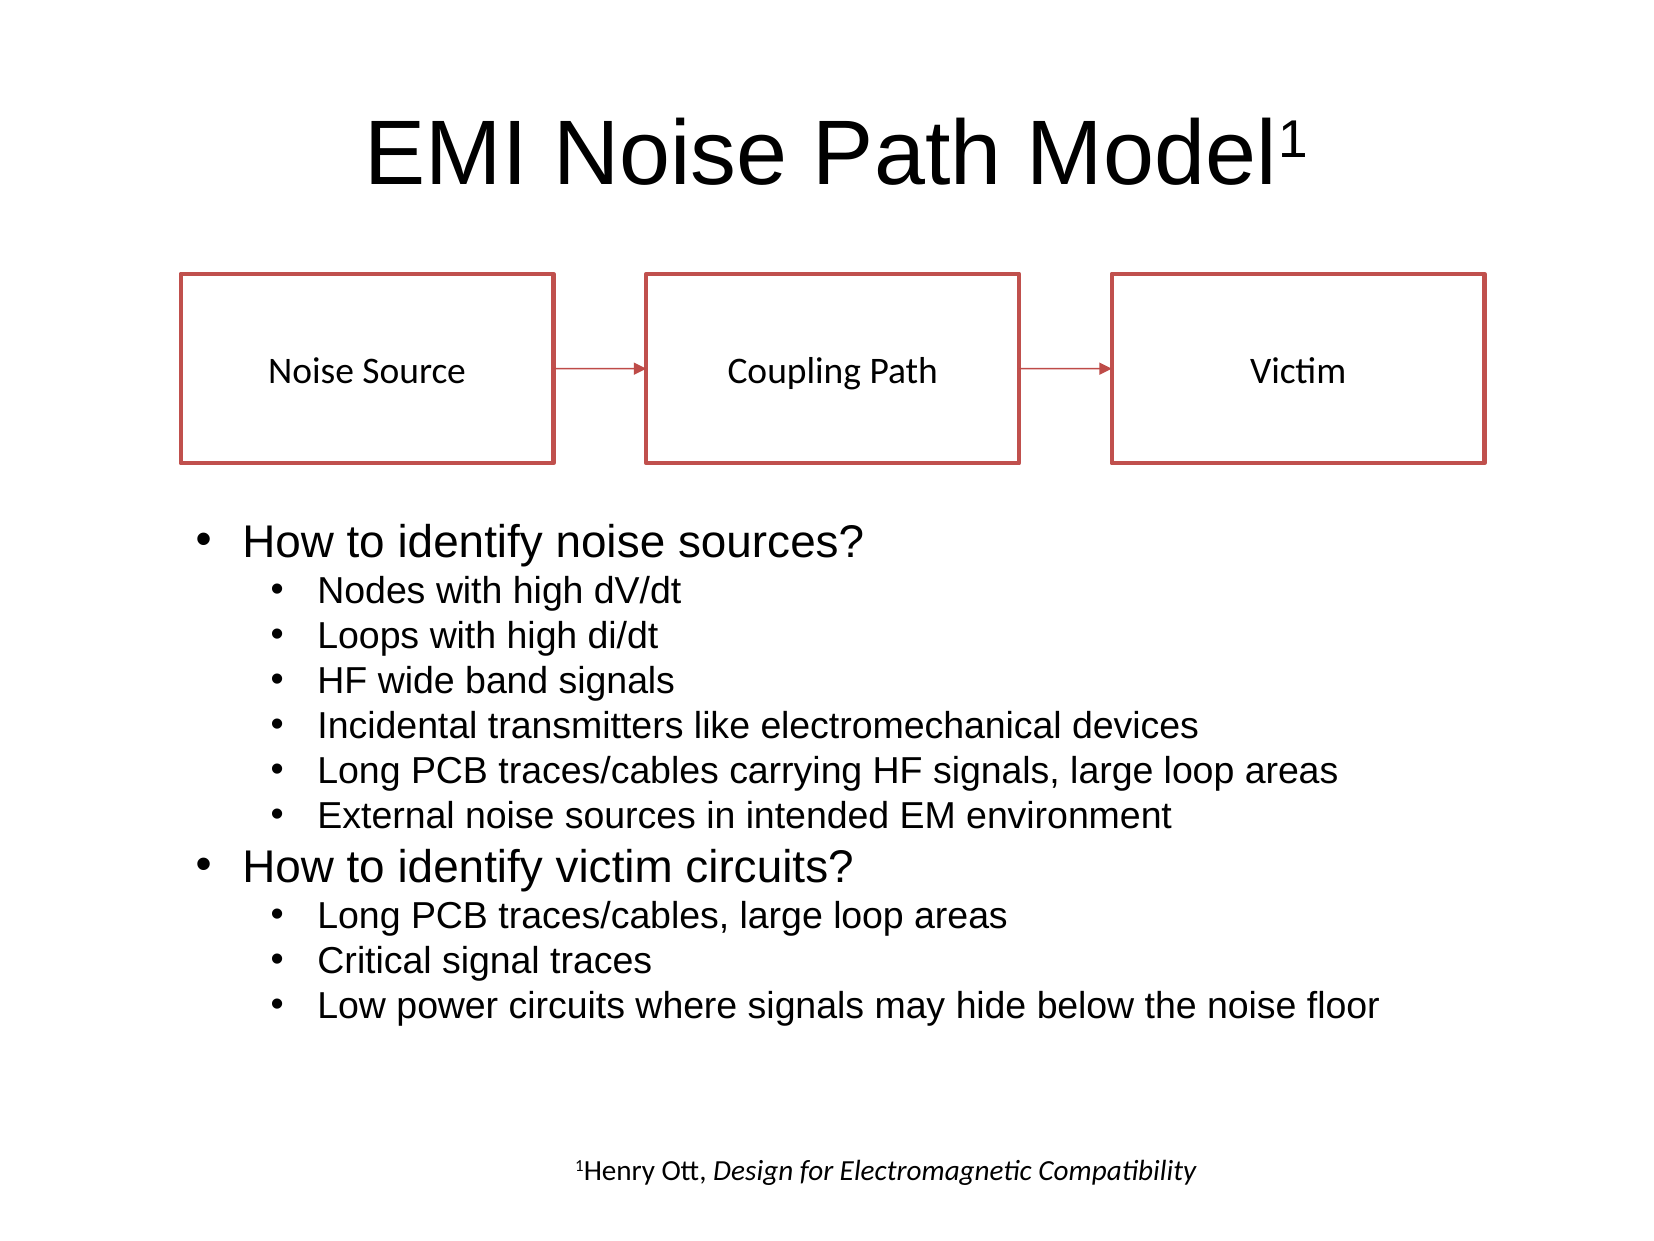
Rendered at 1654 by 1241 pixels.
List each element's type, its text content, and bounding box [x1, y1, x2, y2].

text_box Noise Source [180, 273, 554, 464]
text_box 1Henry Ott, Design for Electromagnetic Compatibility [560, 1143, 1381, 1194]
text_box Victim [1111, 273, 1485, 464]
text_box How to identify noise sources? Nodes with high dV/dt Loops with high di/dt HF wide band signals Incidental transmitters like electromechanical devices Long PCB traces/cables carrying HF signals, large loop areas External noise sources in intended EM environment How to identify victim circuits? Long PCB traces/cables, large loop areas Critical signal traces Low power circuits where signals may hide below the noise floor [180, 503, 1485, 1034]
text_box Coupling Path [646, 273, 1020, 464]
title EMI Noise Path Model1 [82, 49, 1571, 257]
